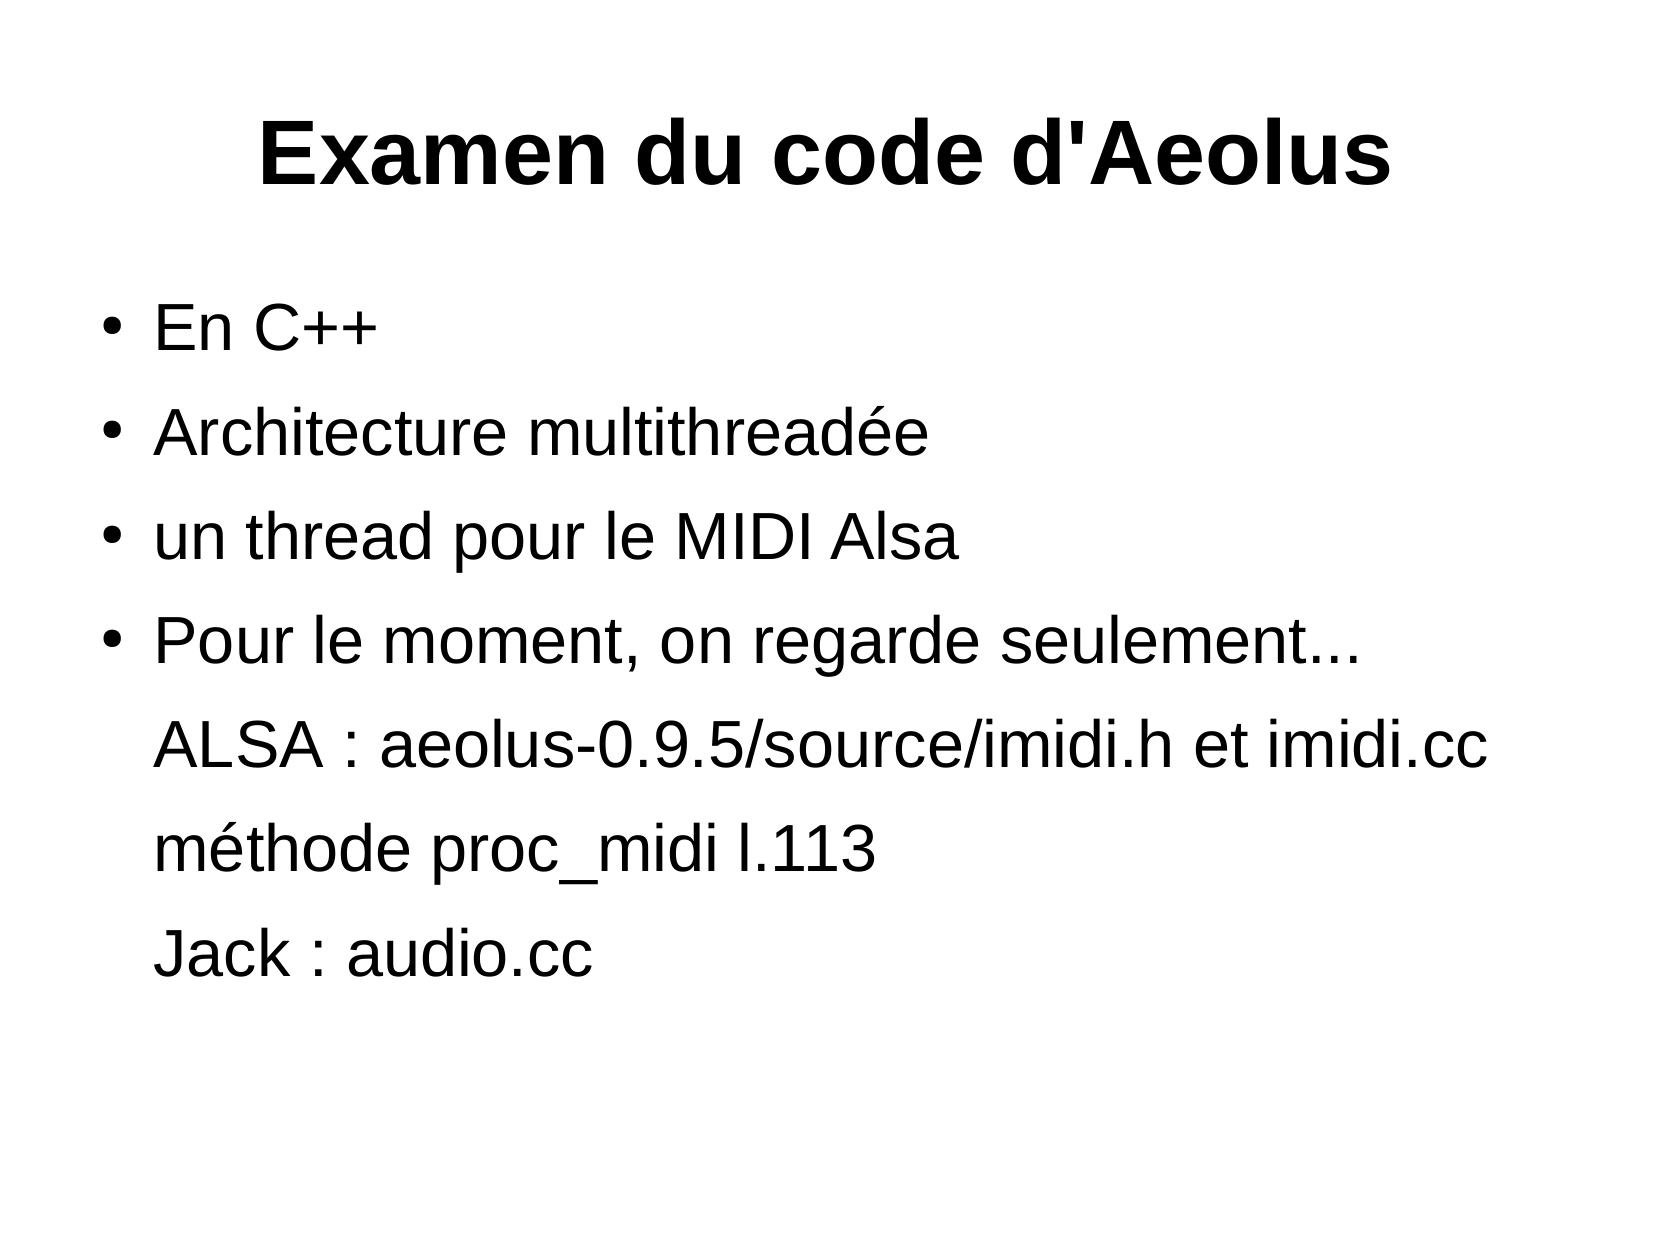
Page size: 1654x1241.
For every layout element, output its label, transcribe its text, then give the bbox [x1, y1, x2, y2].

text_box [813, 641, 850, 680]
list En C++ Architecture multithreadée un thread pour le MIDI Alsa Pour le moment, on regarde seulement... ALSA : aeolus-0.9.5/source/imidi.h et imidi.cc méthode proc_midi l.113 Jack : audio.cc [82, 290, 1571, 1010]
title Examen du code d'Aeolus [82, 49, 1571, 257]
